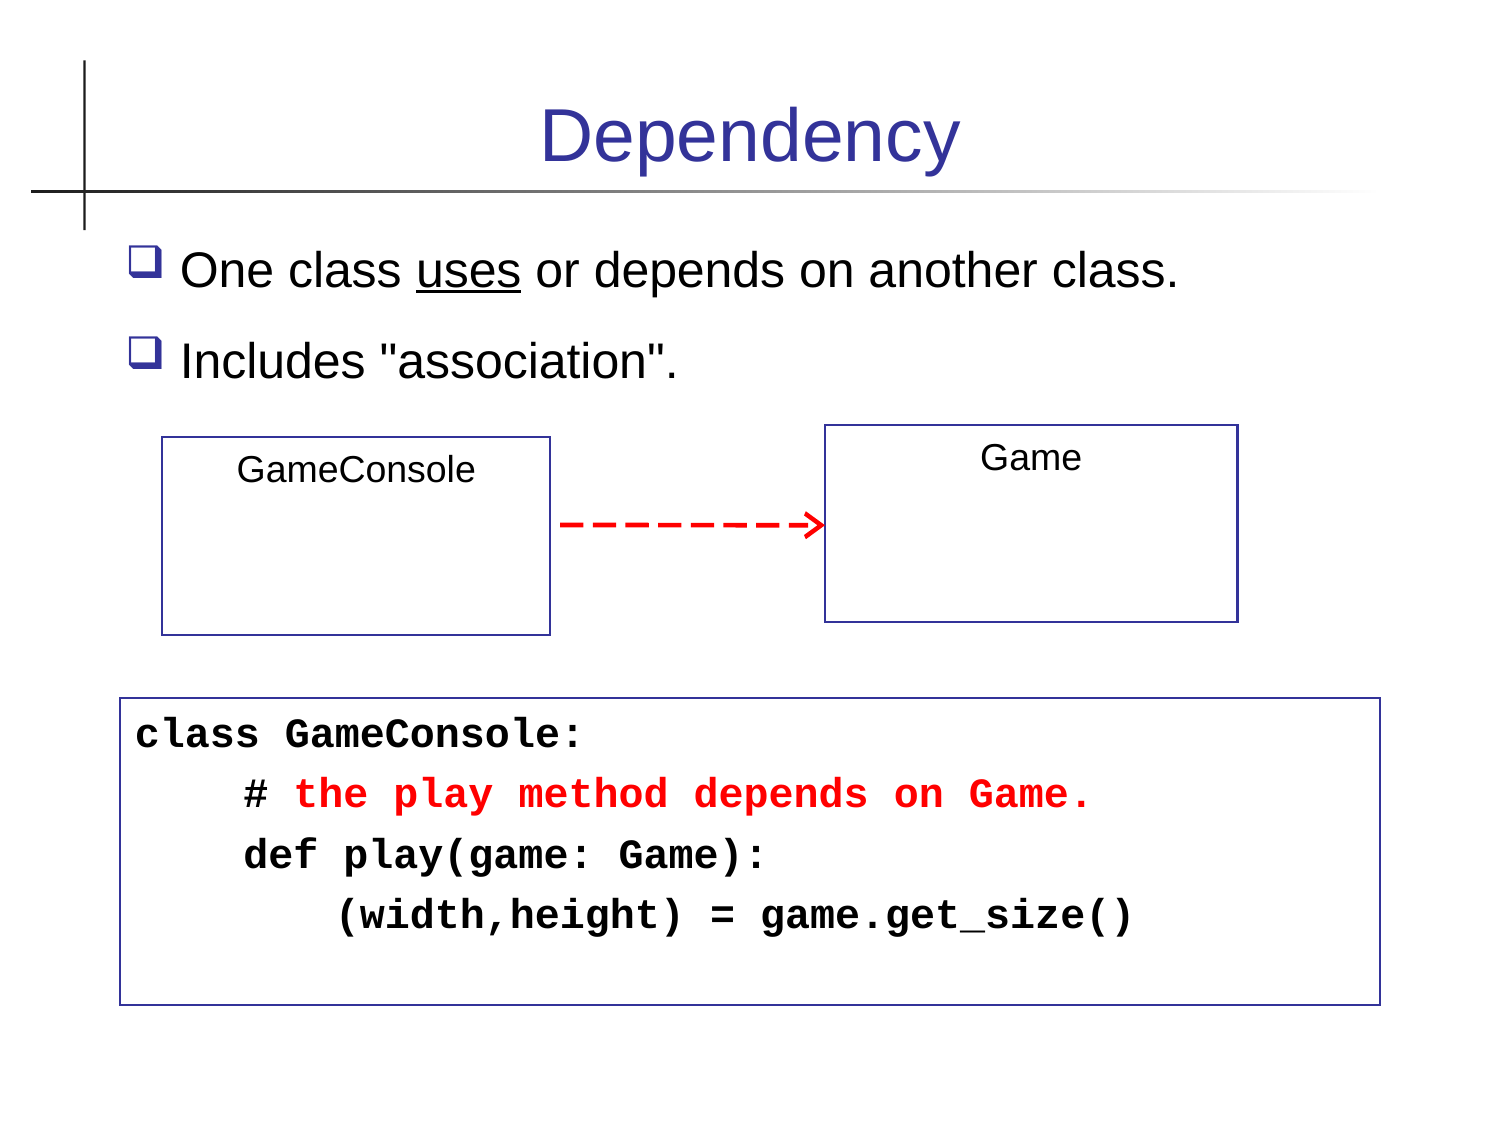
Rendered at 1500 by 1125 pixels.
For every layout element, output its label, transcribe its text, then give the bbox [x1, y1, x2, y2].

text_box class GameConsole: # the play method depends on Game. def play(game: Game): (width,height) = game.get_size() [120, 697, 1381, 1006]
text_box Game [824, 424, 1238, 623]
title Dependency [100, 42, 1400, 185]
text_box GameConsole [162, 437, 550, 635]
list One class uses or depends on another class. Includes "association". [110, 229, 1411, 438]
